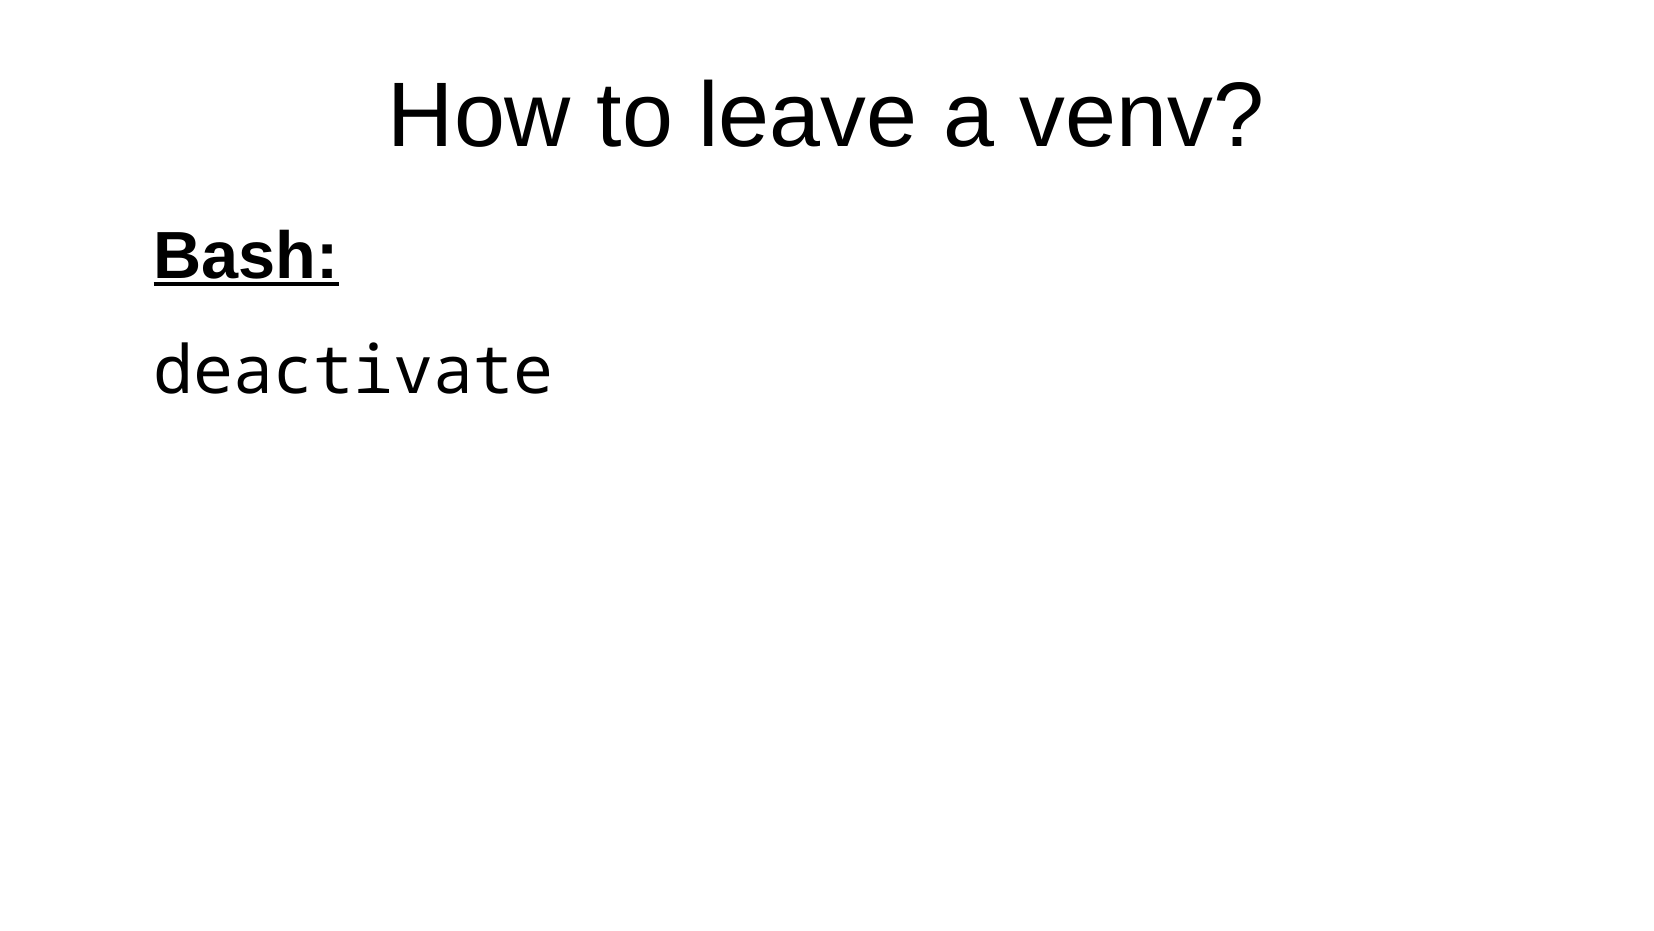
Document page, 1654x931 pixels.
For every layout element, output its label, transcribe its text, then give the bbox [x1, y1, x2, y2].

list Bash: deactivate [82, 217, 1571, 758]
title How to leave a venv? [82, 37, 1571, 193]
